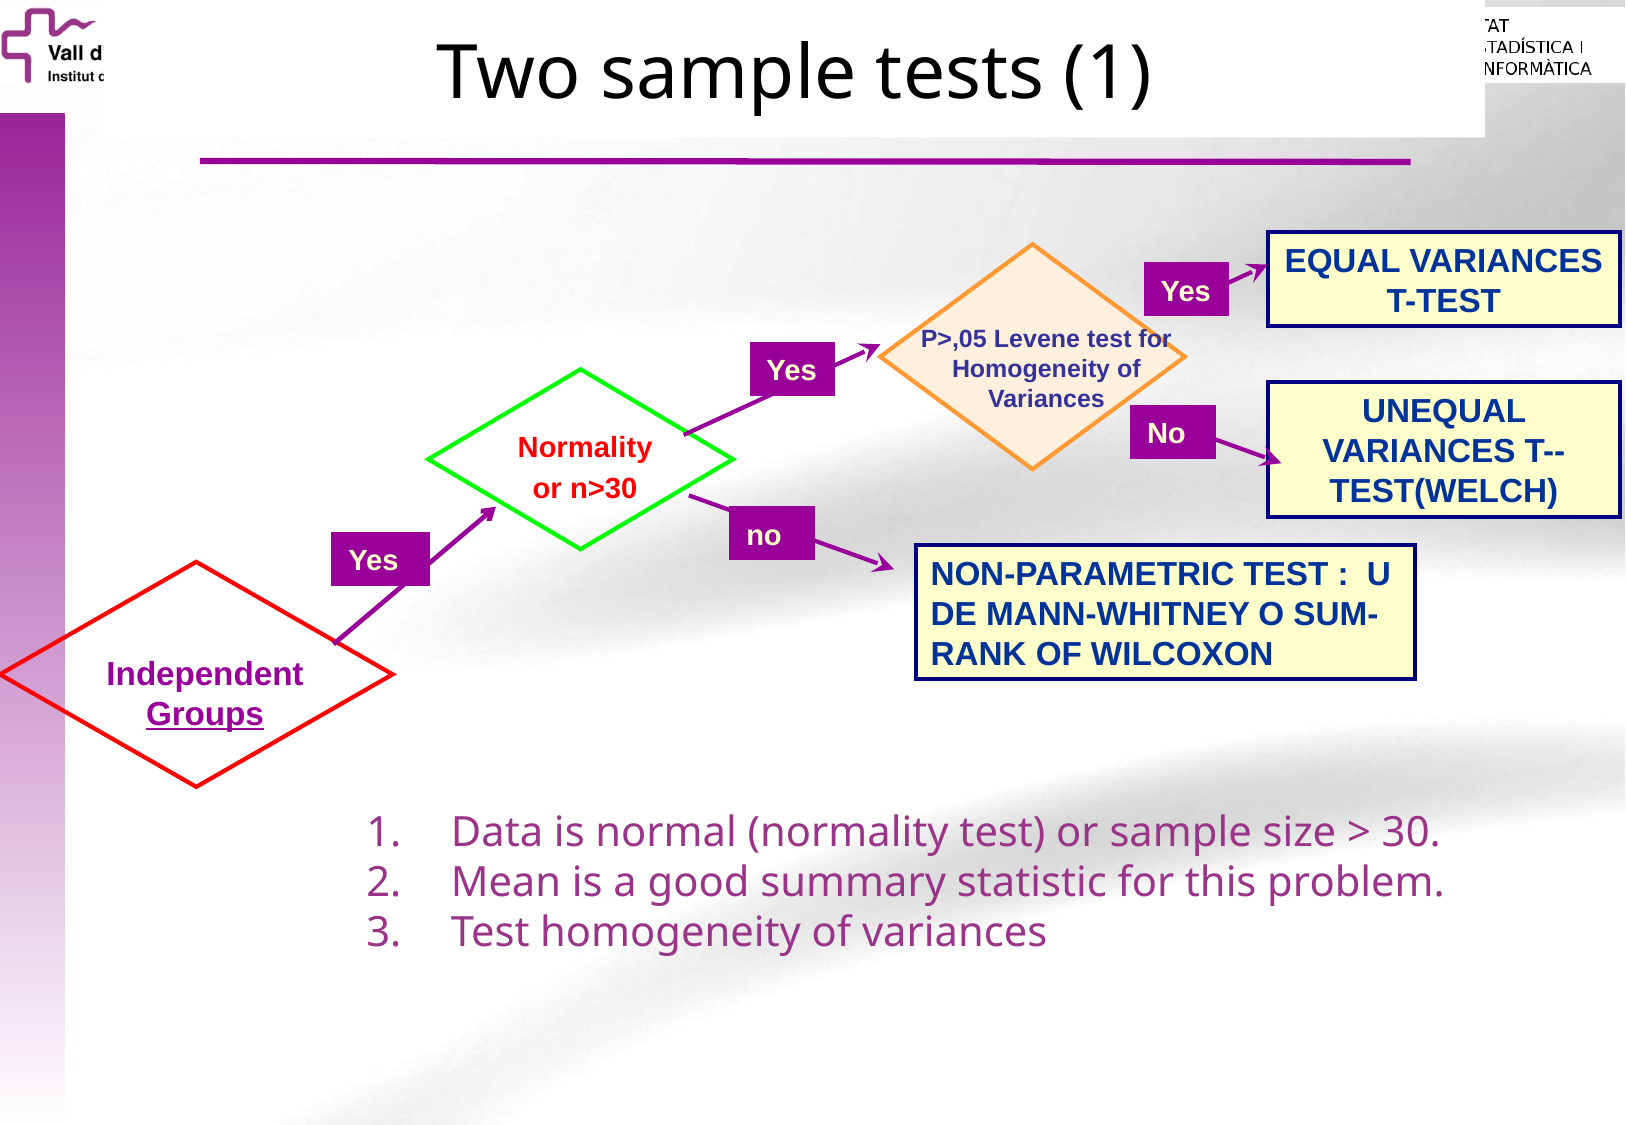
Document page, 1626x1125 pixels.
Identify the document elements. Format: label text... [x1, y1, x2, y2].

text_box No [1132, 406, 1214, 457]
picture [121, 740, 272, 784]
text_box P>,05 Levene test for Homogeneity of Variances [888, 314, 1206, 502]
text_box Yes [751, 344, 833, 394]
text_box Independent Groups [33, 645, 377, 740]
text_box Two sample tests (1) [103, 0, 1485, 138]
text_box EQUAL VARIANCES T-TEST [1267, 231, 1620, 327]
picture [524, 512, 637, 546]
text_box Yes [1145, 264, 1228, 315]
picture [65, 565, 333, 645]
text_box Yes [333, 534, 429, 584]
text_box UNEQUAL VARIANCES T--TEST(WELCH) [1267, 382, 1620, 517]
text_box Data is normal (normality test) or sample size > 30. Mean is a good summary statistic for this problem. Test homogeneity of variances [351, 797, 1569, 963]
picture [499, 373, 662, 421]
text_box Normality or n>30 [444, 421, 727, 512]
picture [434, 453, 444, 465]
text_box NON-PARAMETRIC TEST : U DE MANN-WHITNEY O SUM-RANK OF WILCOXON [915, 544, 1415, 680]
text_box no [731, 508, 813, 559]
text_box [938, 244, 1128, 314]
picture [0, 0, 1625, 1125]
text_box [880, 350, 888, 363]
picture [377, 669, 387, 680]
